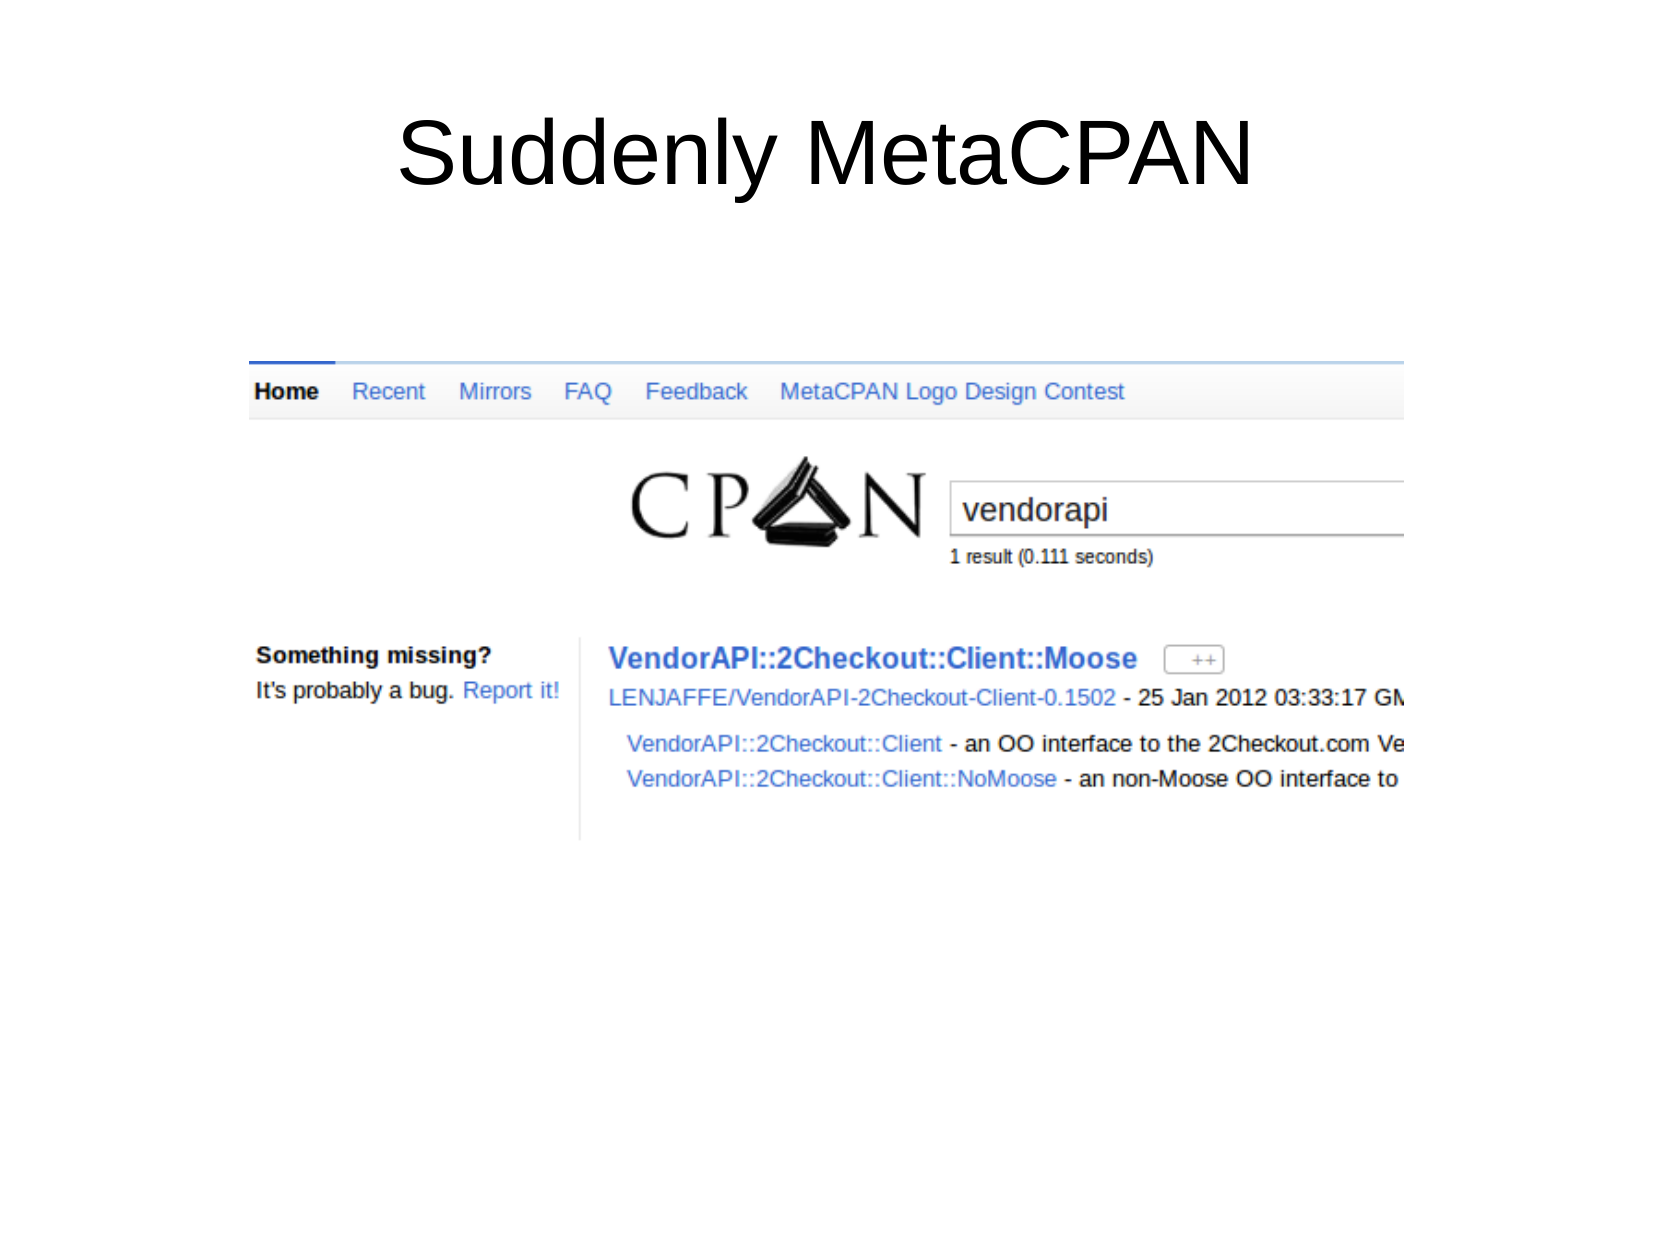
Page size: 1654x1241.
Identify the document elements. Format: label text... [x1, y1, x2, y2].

title Suddenly MetaCPAN [82, 49, 1571, 257]
picture [249, 361, 1404, 1038]
